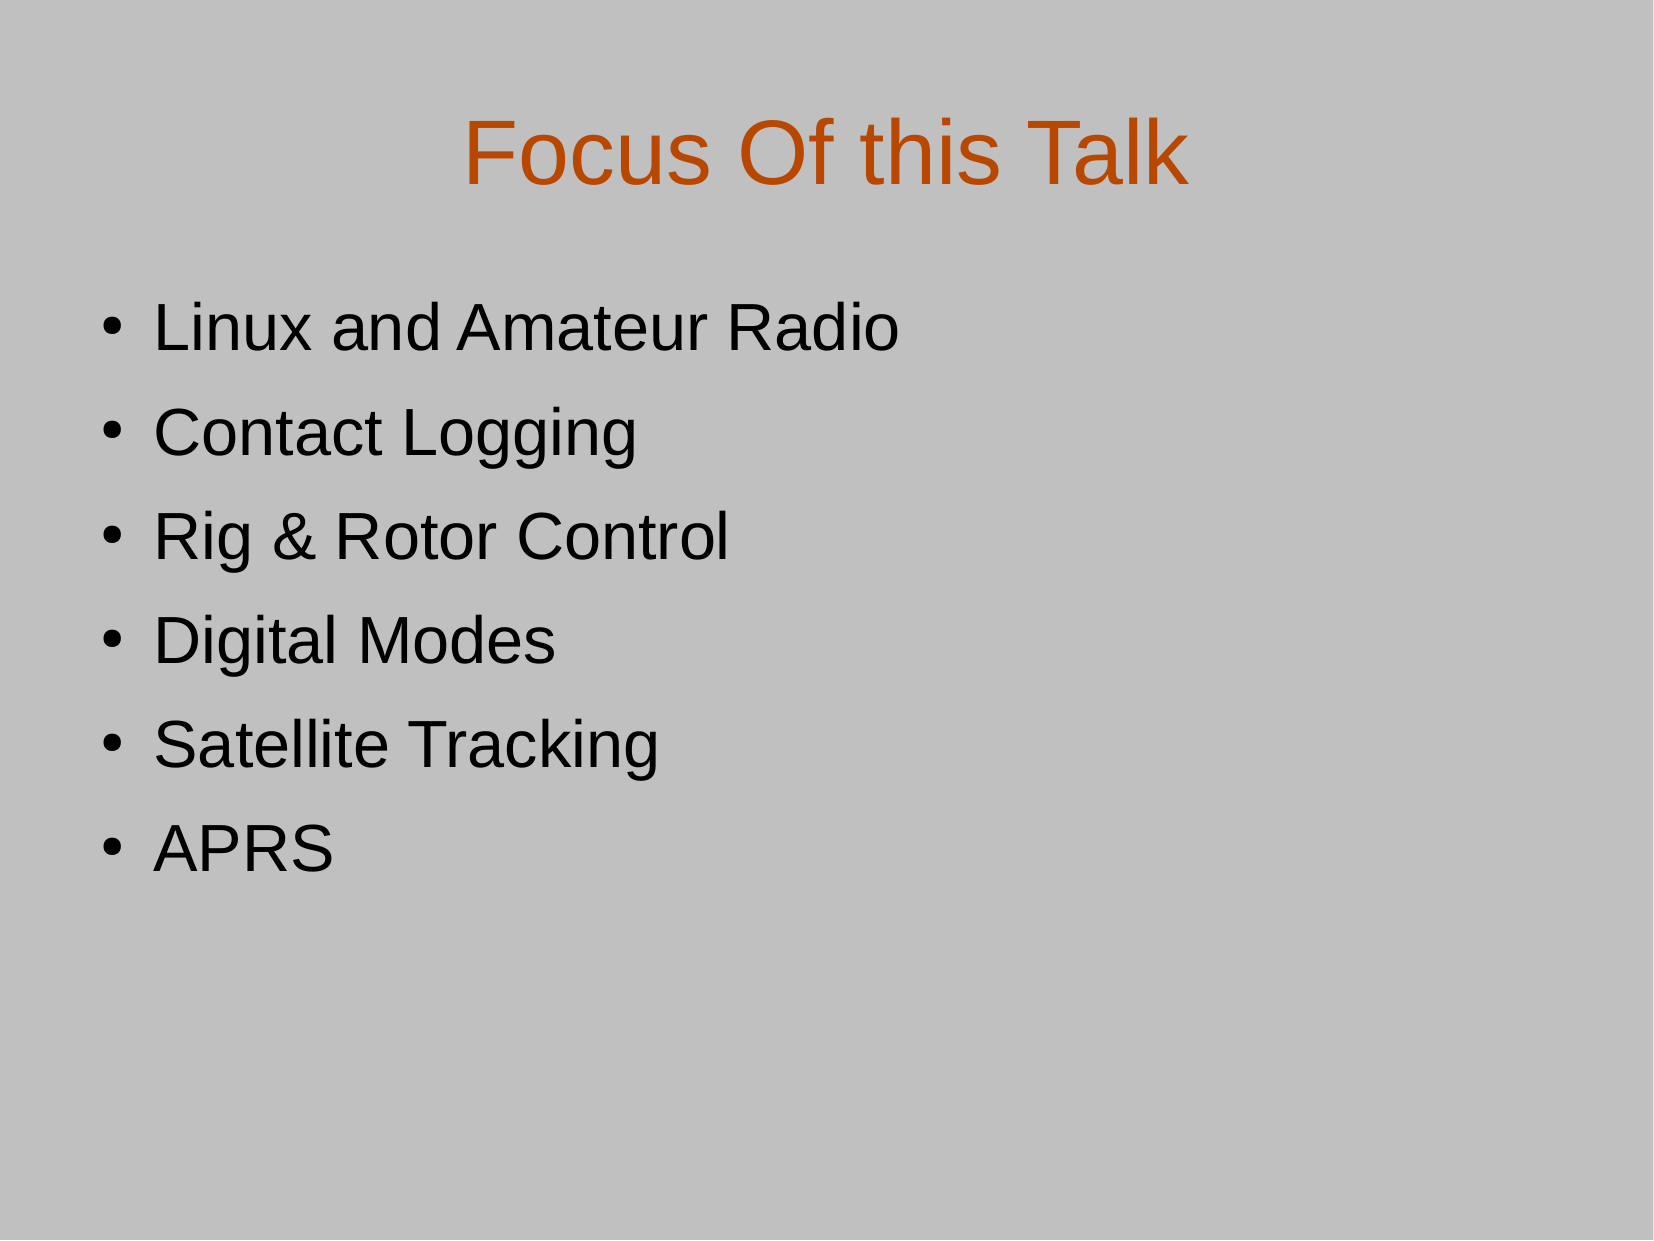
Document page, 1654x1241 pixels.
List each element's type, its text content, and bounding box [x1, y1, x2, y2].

title Focus Of this Talk [82, 49, 1571, 257]
list Linux and Amateur Radio Contact Logging Rig & Rotor Control Digital Modes Satellite Tracking APRS [82, 290, 1538, 1010]
